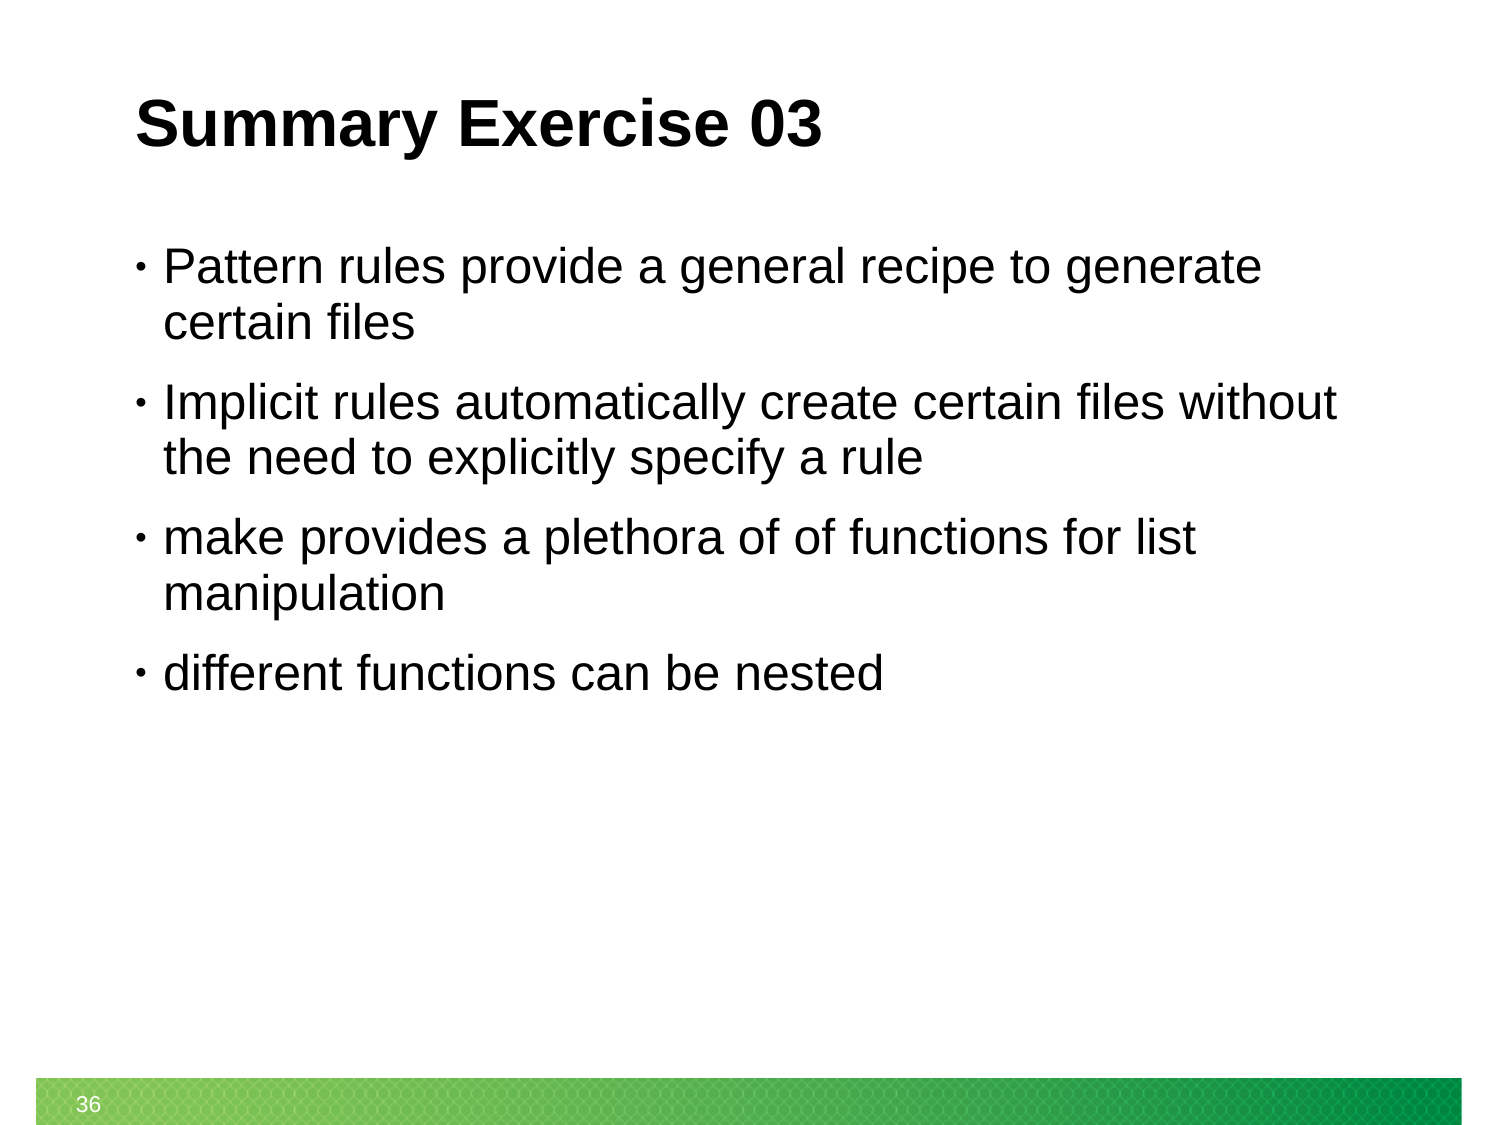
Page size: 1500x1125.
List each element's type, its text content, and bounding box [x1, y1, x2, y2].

list Pattern rules provide a general recipe to generate certain files Implicit rules automatically create certain files without the need to explicitly specify a rule make provides a plethora of of functions for list manipulation different functions can be nested [135, 238, 1372, 982]
picture [36, 1078, 1462, 1125]
title Summary Exercise 03 [135, 41, 1372, 204]
